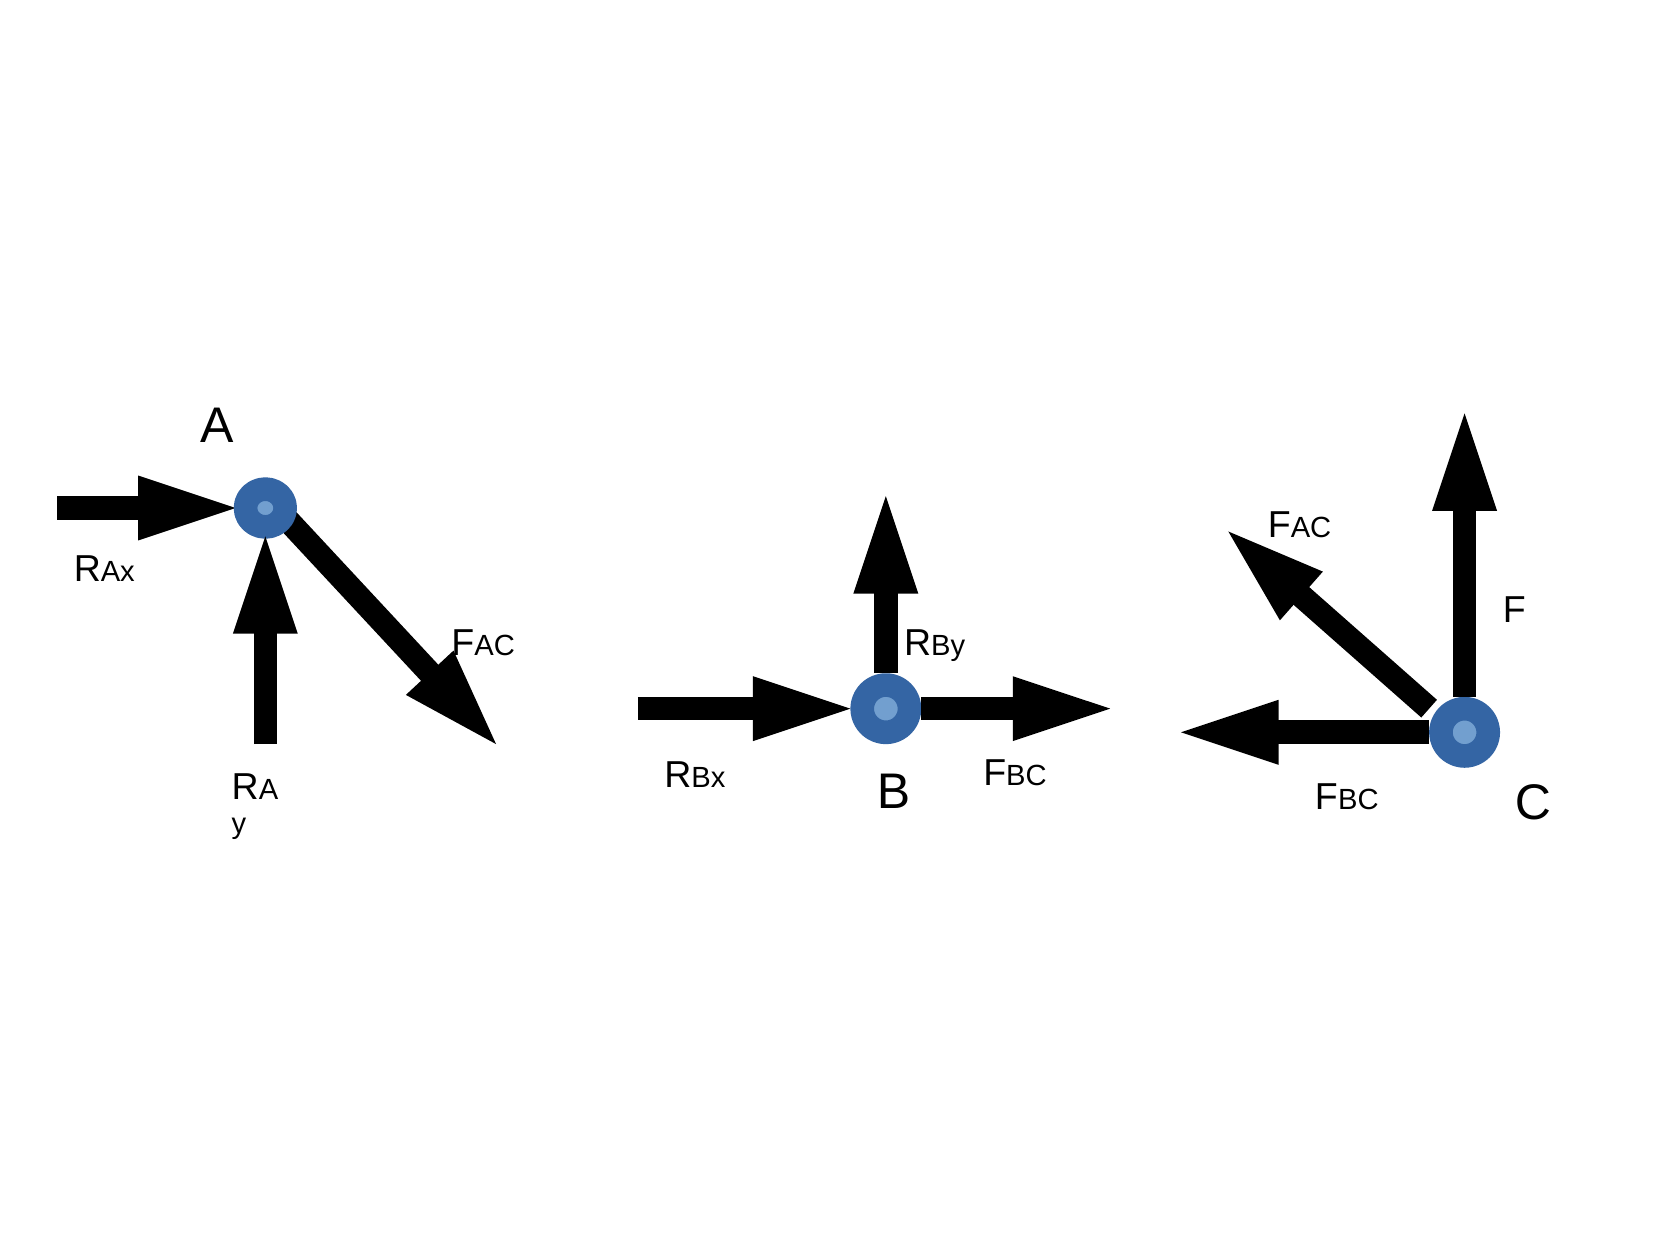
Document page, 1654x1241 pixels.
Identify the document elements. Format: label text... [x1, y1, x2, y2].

text_box RBy [877, 602, 993, 683]
text_box [1440, 708, 1489, 756]
text_box FBC [956, 732, 1074, 813]
text_box B [850, 743, 937, 839]
text_box [862, 685, 910, 733]
text_box C [1488, 755, 1578, 851]
text_box RAy [205, 746, 319, 827]
text_box FAC [1241, 484, 1359, 565]
text_box A [173, 377, 260, 473]
text_box RBx [637, 734, 753, 815]
text_box RAx [47, 528, 162, 610]
text_box FAC [424, 602, 542, 683]
text_box FBC [1288, 755, 1406, 837]
text_box [245, 489, 286, 527]
text_box F [1476, 569, 1553, 650]
